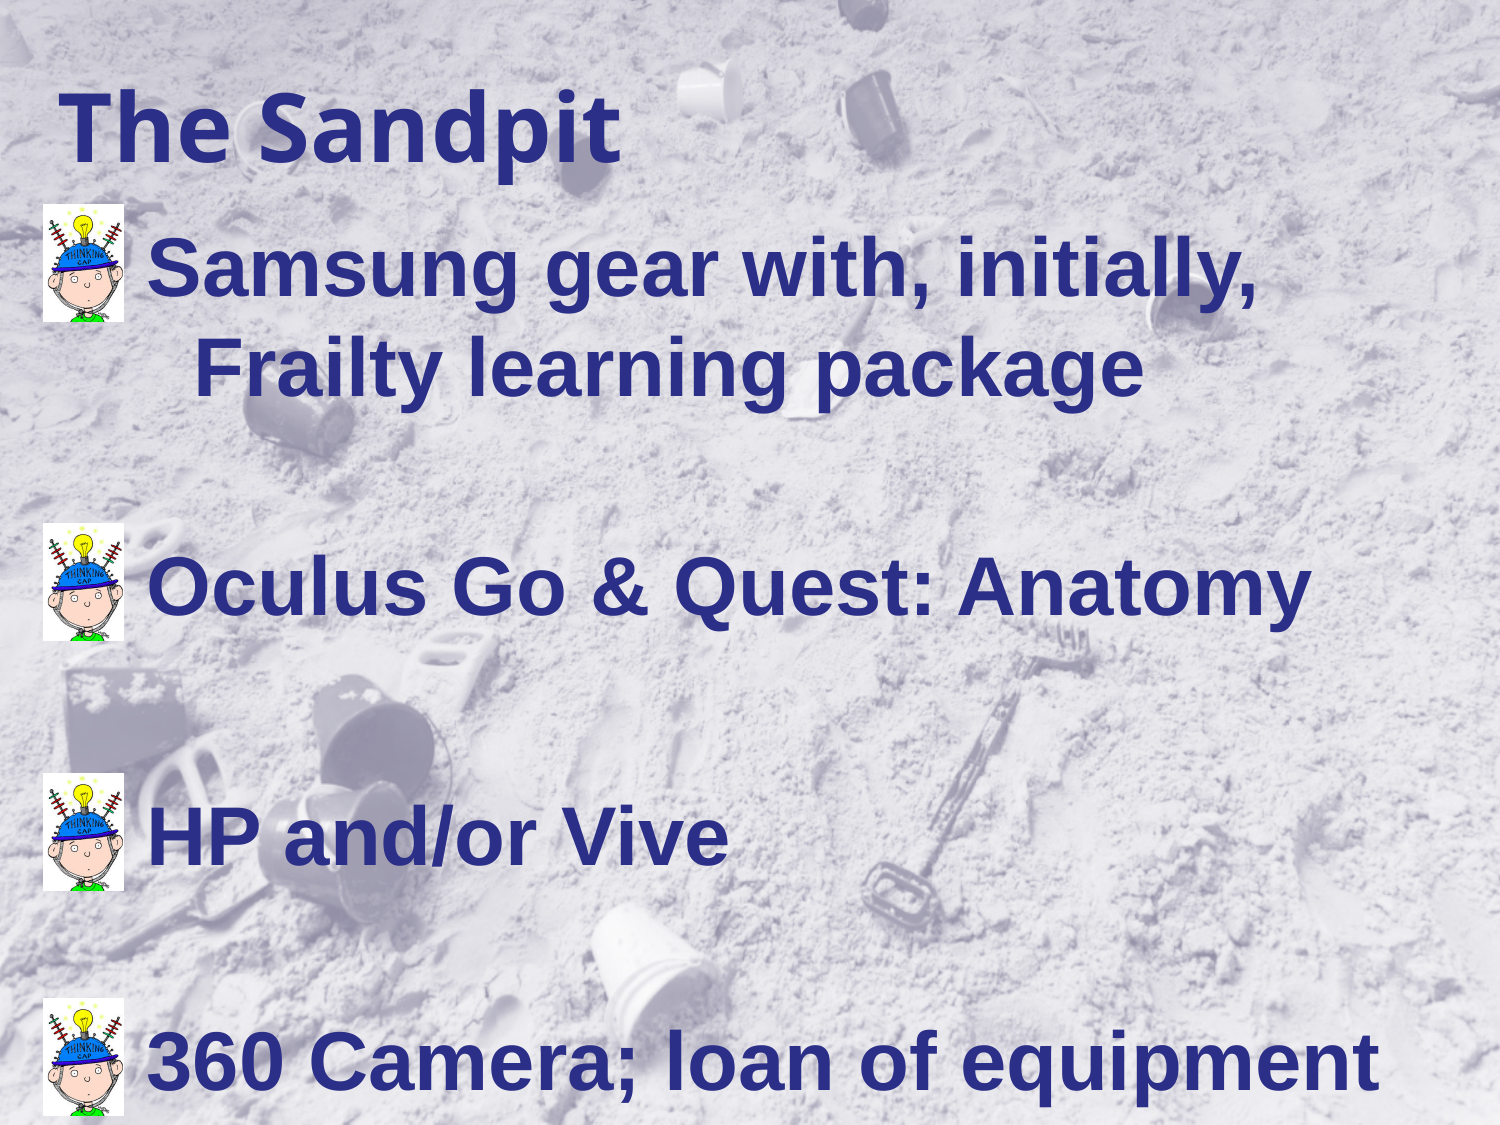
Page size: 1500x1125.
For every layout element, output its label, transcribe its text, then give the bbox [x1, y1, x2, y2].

title The Sandpit [57, 66, 1339, 182]
text_box Samsung gear with, initially, Frailty learning package Oculus Go & Quest: Anatomy HP and/or Vive 360 Camera; loan of equipment [28, 205, 1472, 1125]
picture [0, 0, 1500, 1125]
